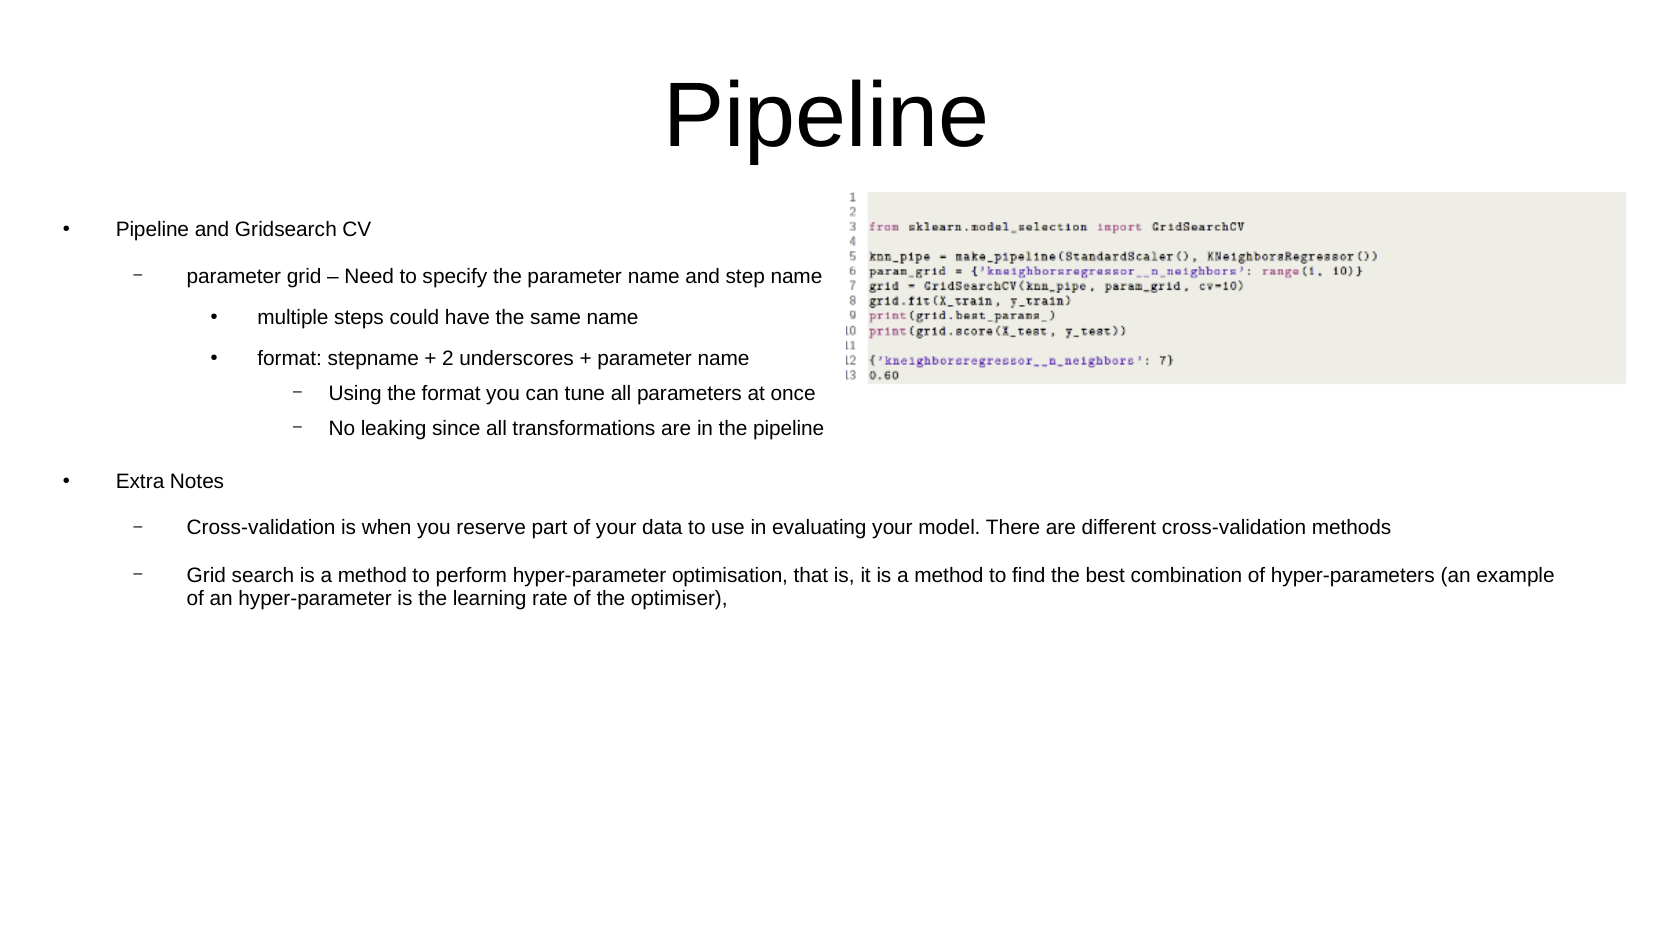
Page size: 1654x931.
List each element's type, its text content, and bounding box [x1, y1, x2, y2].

list Pipeline and Gridsearch CV parameter grid – Need to specify the parameter name and step name multiple steps could have the same name format: stepname + 2 underscores + parameter name Using the format you can tune all parameters at once No leaking since all transformations are in the pipeline Extra Notes Cross-validation is when you reserve part of your data to use in evaluating your model. There are different cross-validation methods Grid search is a method to perform hyper-parameter optimisation, that is, it is a method to find the best combination of hyper-parameters (an example of an hyper-parameter is the learning rate of the optimiser), [45, 217, 1571, 901]
title Pipeline [82, 37, 1571, 193]
picture [846, 192, 1636, 398]
